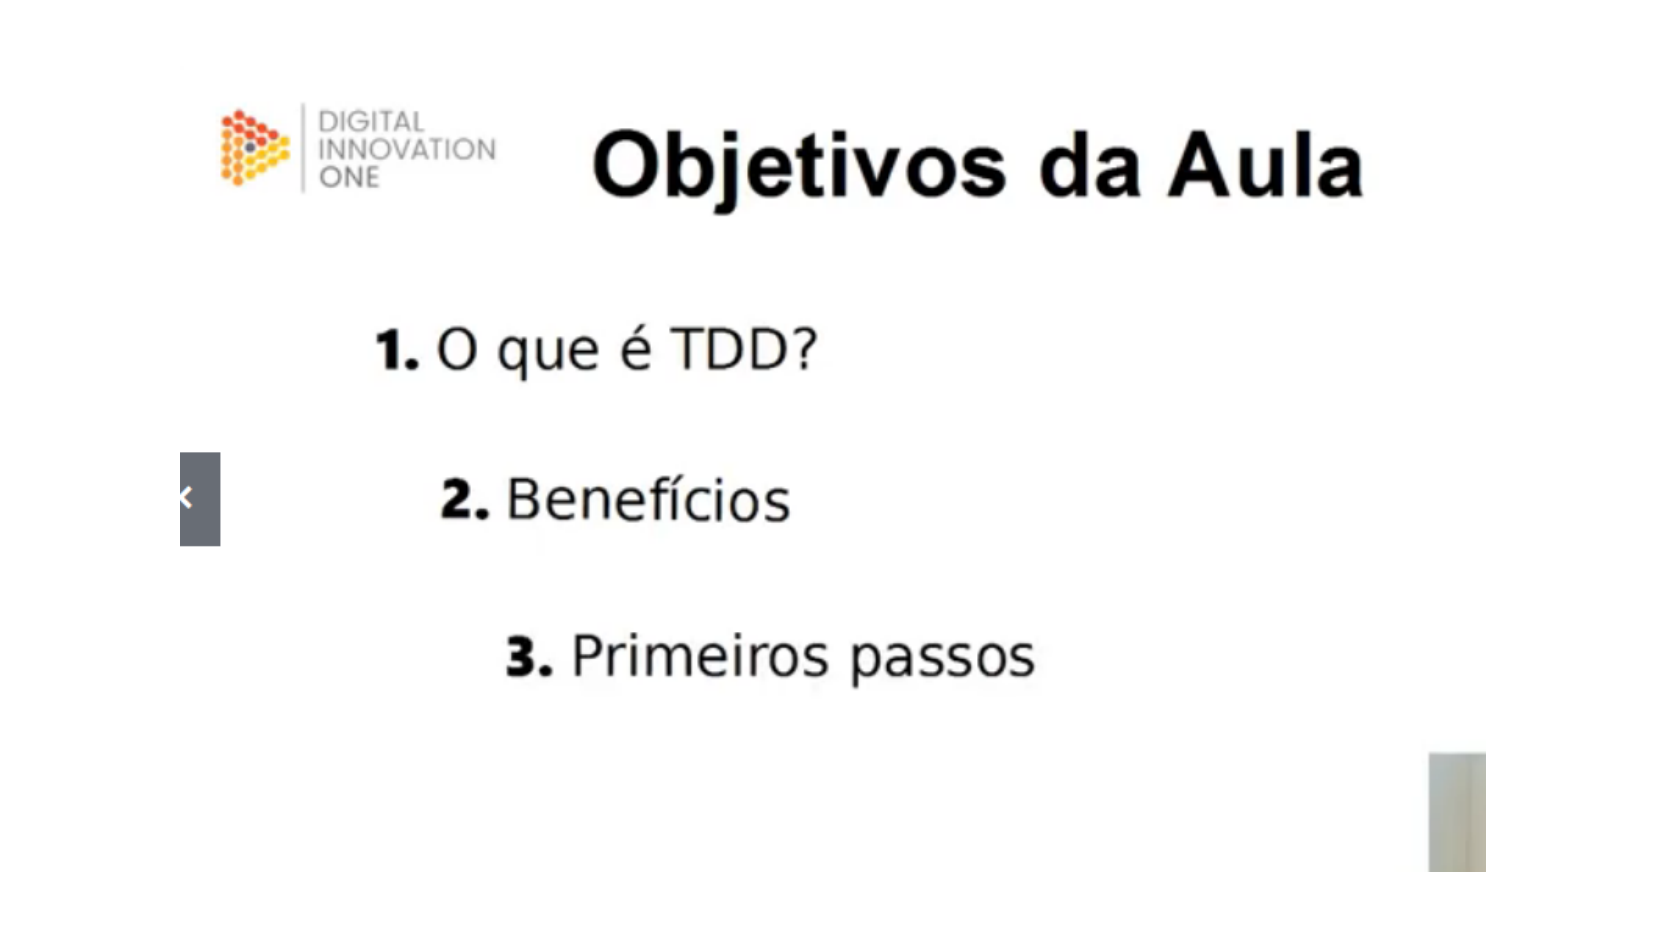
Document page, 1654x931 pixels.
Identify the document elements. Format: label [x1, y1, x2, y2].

picture [180, 66, 1486, 872]
